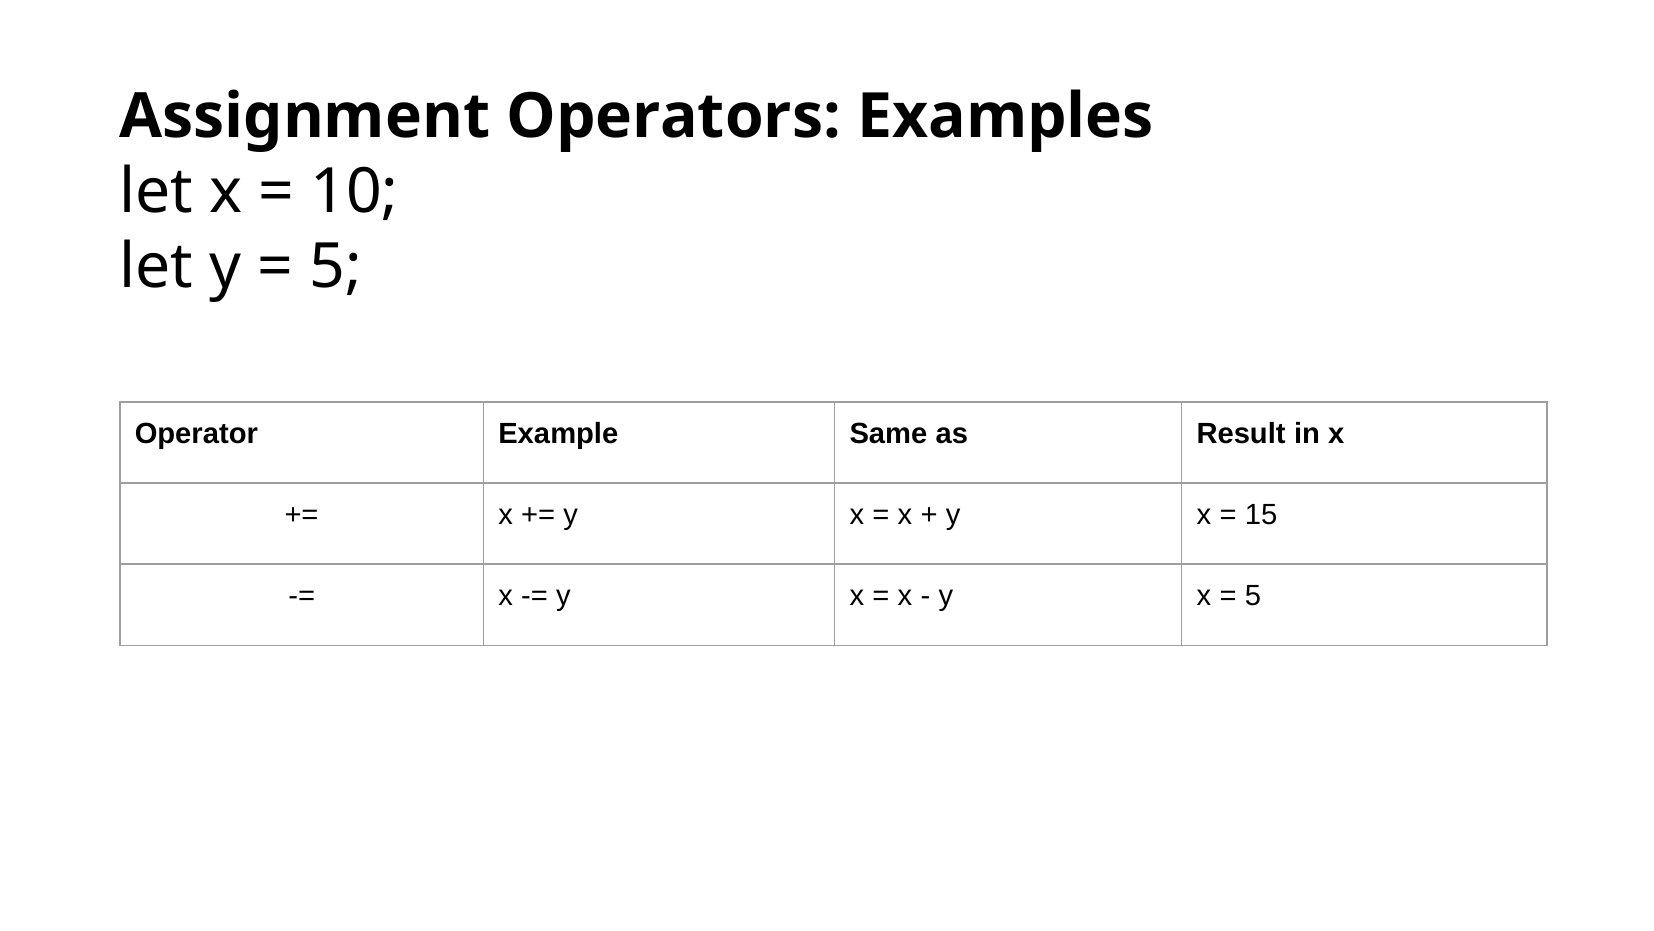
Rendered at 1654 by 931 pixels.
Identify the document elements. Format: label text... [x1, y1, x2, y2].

table_cell x -= y [484, 565, 834, 645]
table_header Operator [121, 403, 483, 482]
table_cell += [121, 484, 483, 563]
title Assignment Operators: Examples let x = 10; let y = 5; [104, 60, 1495, 181]
table_cell x += y [484, 484, 834, 563]
table_header Example [484, 403, 834, 482]
table_cell x = x - y [835, 565, 1181, 645]
table_cell x = 5 [1182, 565, 1546, 645]
table_cell x = x + y [835, 484, 1181, 563]
table_header Result in x [1182, 403, 1546, 482]
table_header Same as [835, 403, 1181, 482]
table_cell x = 15 [1182, 484, 1546, 563]
table_cell -= [121, 565, 483, 645]
